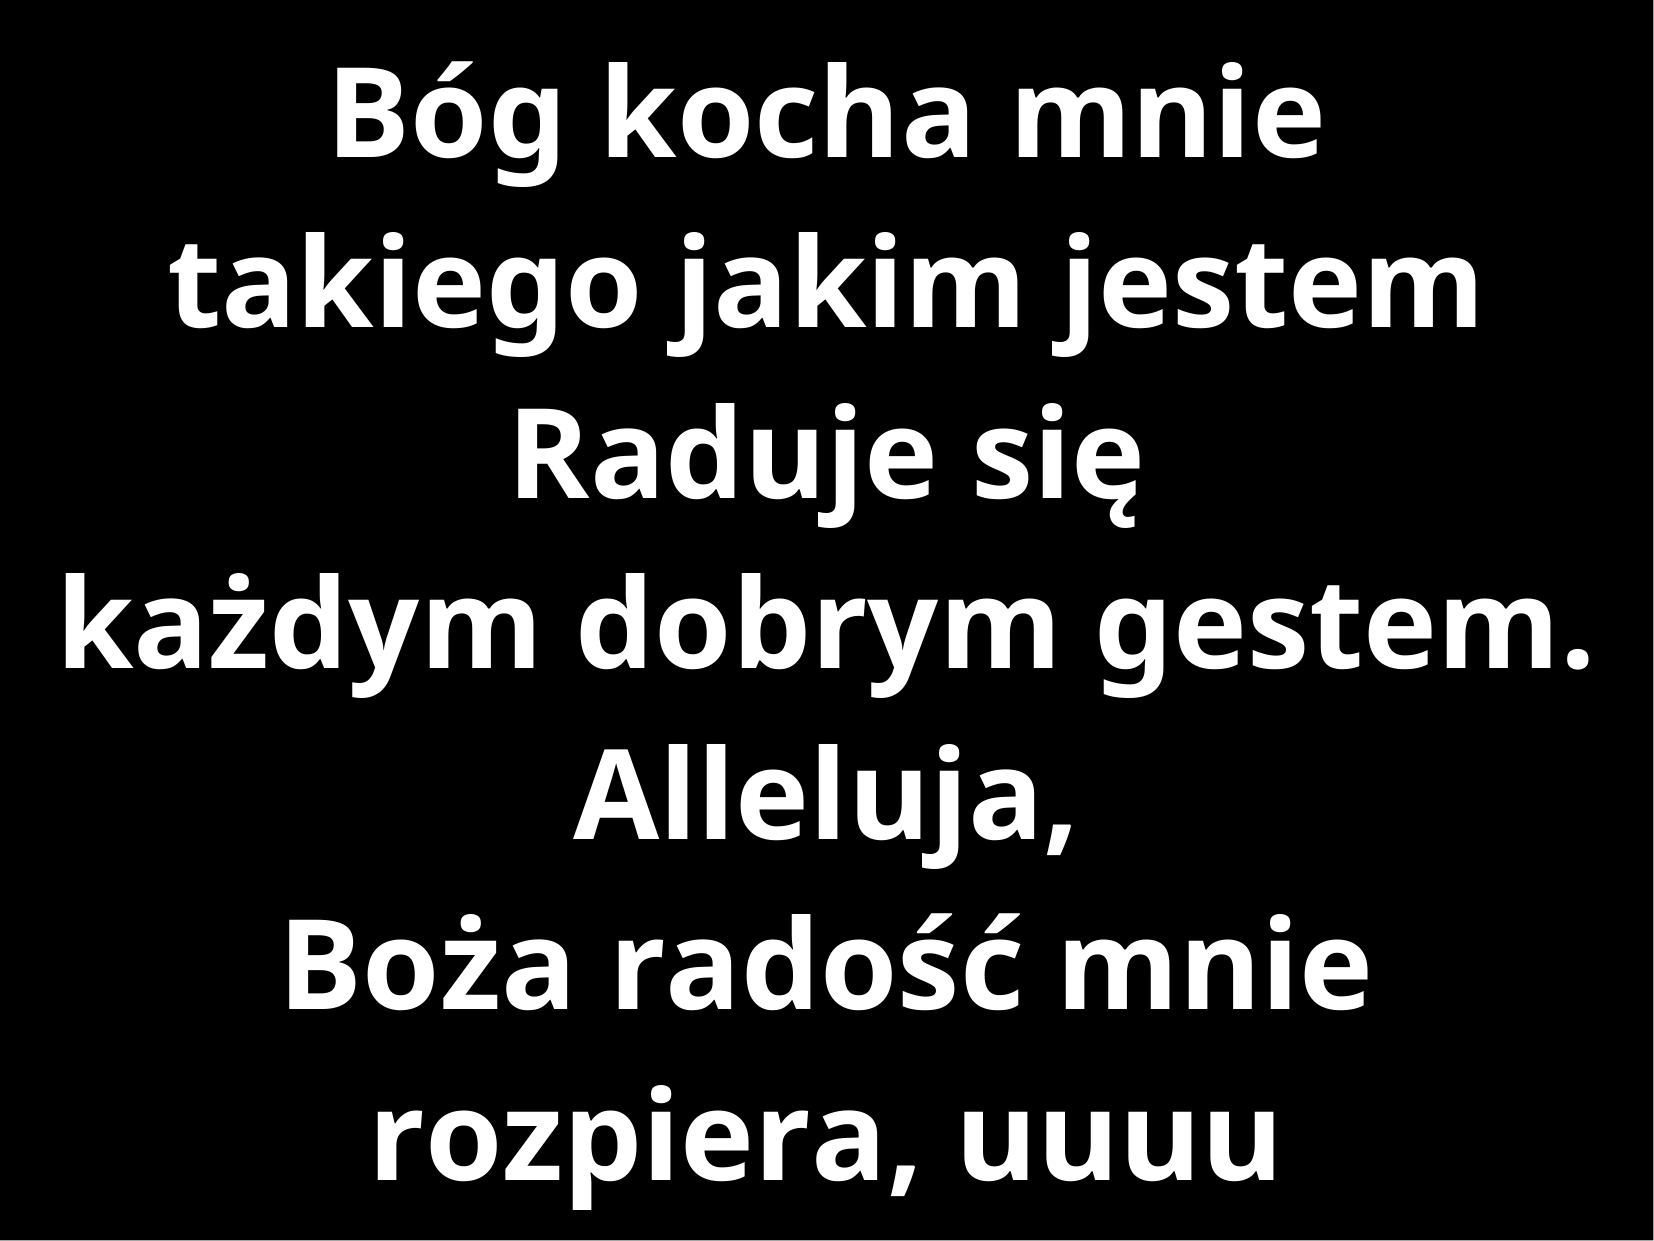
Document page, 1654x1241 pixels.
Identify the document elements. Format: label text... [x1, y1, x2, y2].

title Bóg kocha mnie takiego jakim jestem Raduje się każdym dobrym gestem. Alleluja, Boża radość mnie rozpiera, uuuu [0, 0, 1654, 1241]
